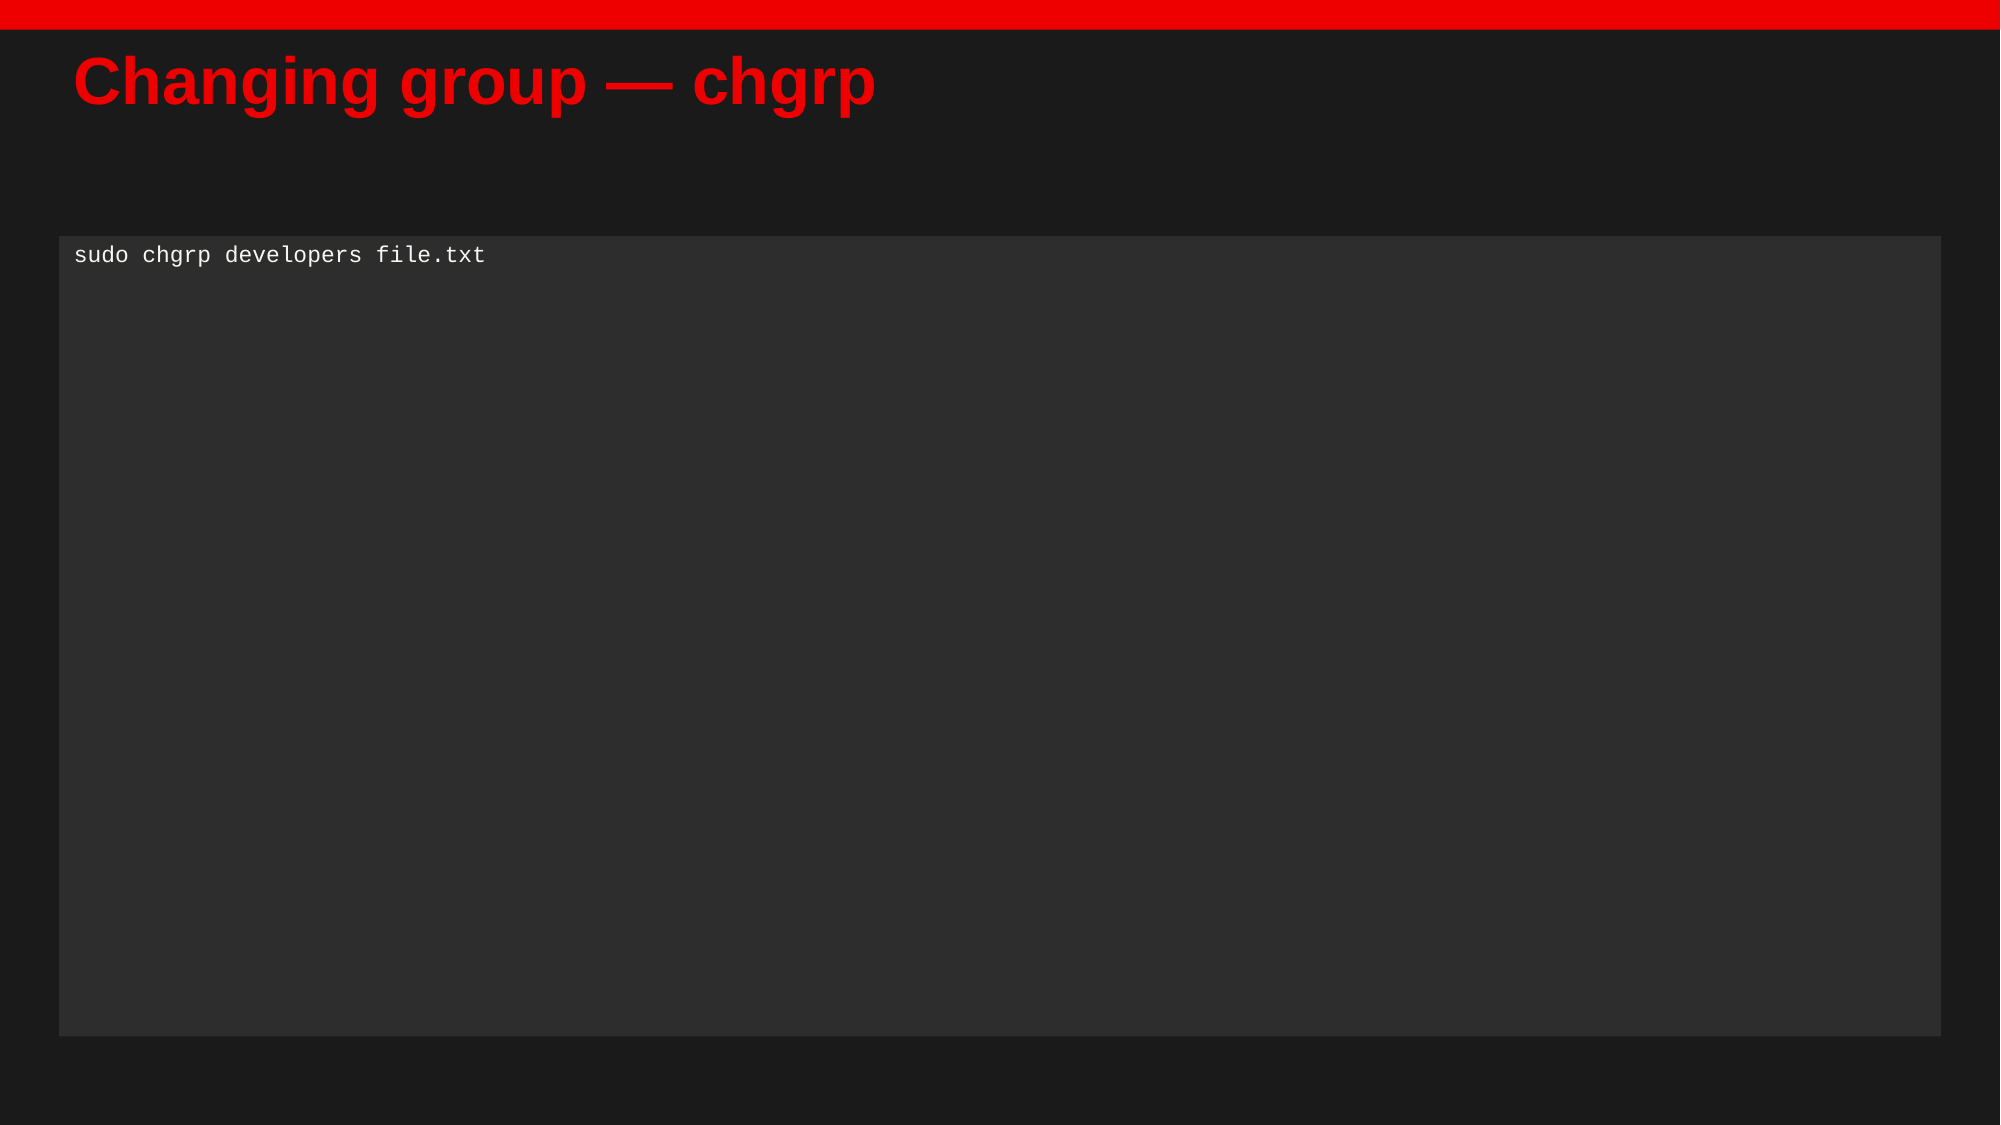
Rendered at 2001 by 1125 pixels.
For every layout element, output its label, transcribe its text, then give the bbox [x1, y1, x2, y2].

text_box Changing group — chgrp [59, 36, 1942, 208]
text_box sudo chgrp developers file.txt [59, 236, 1942, 1037]
text_box [0, 0, 2001, 30]
